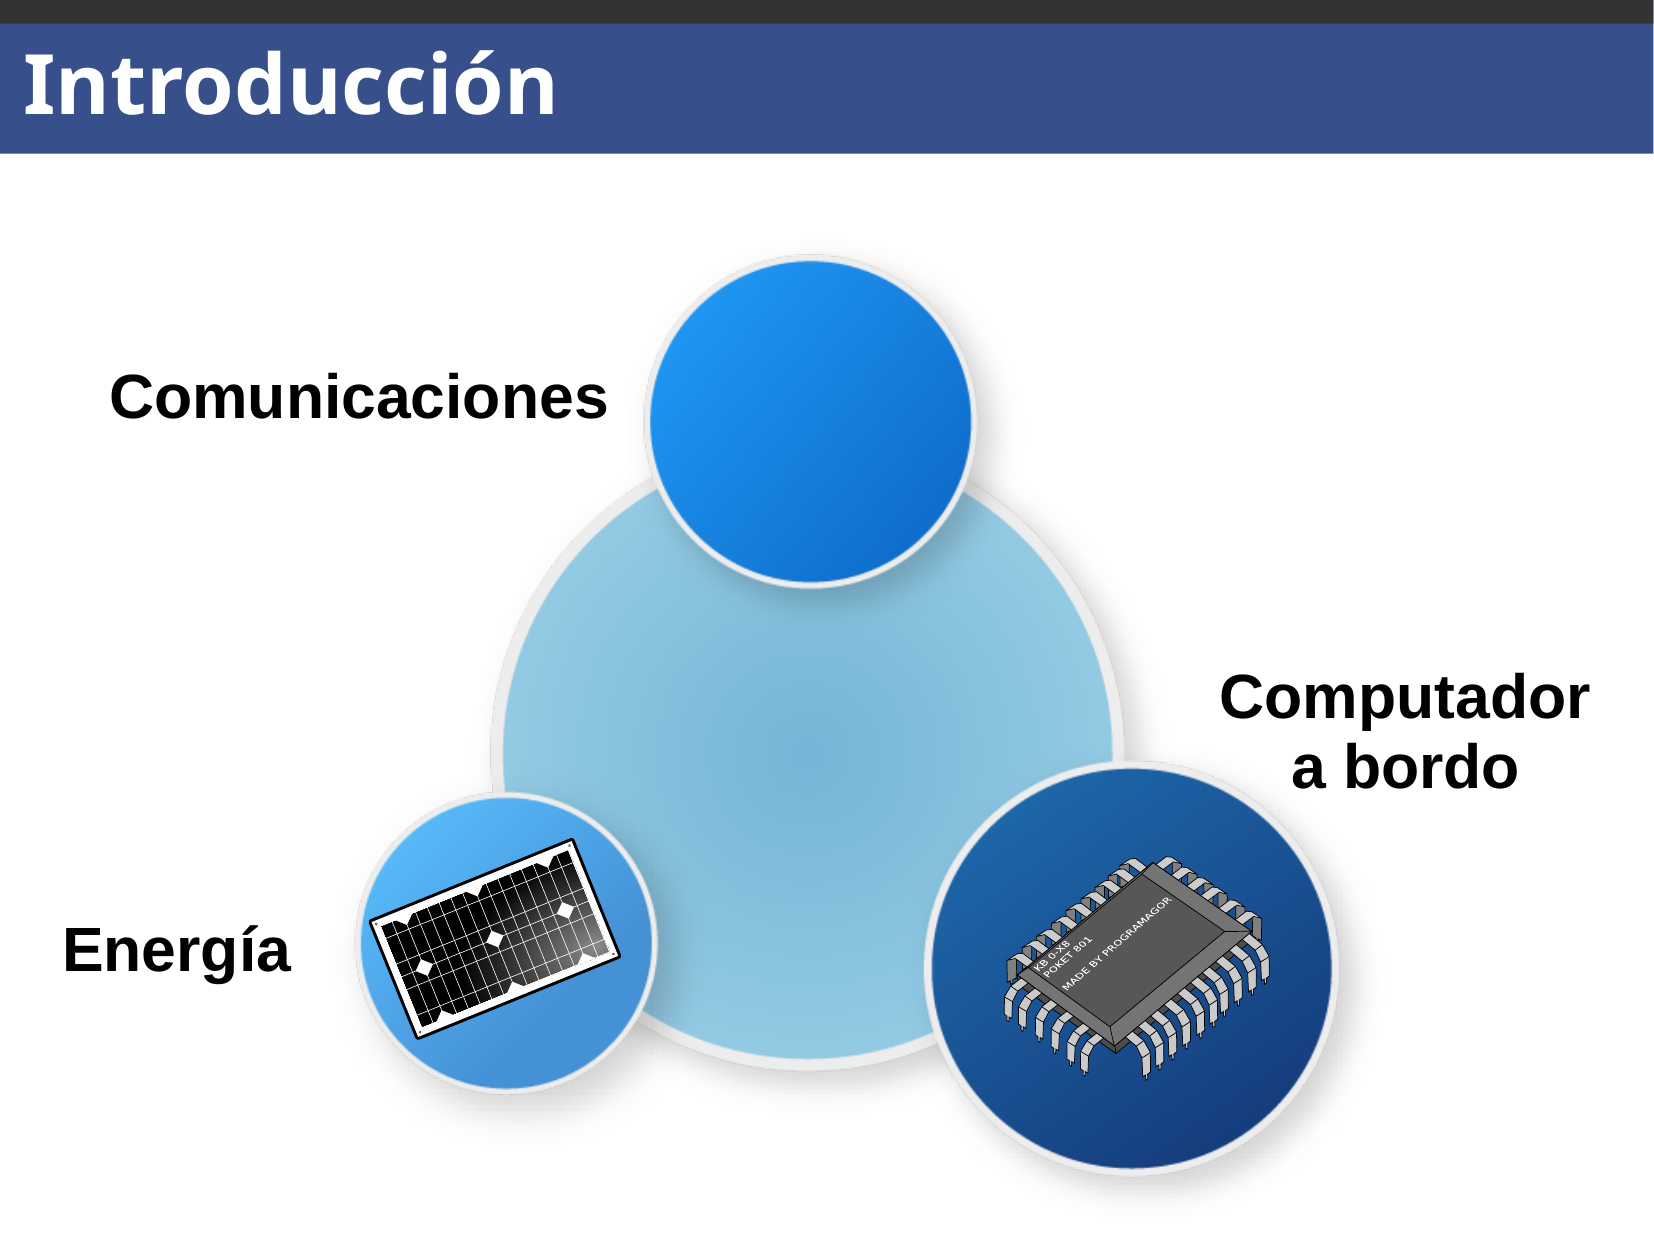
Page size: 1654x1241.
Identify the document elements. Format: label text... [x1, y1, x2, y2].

picture [219, 136, 1512, 1241]
text_box Energía [47, 907, 307, 993]
text_box Comunicaciones [94, 354, 625, 439]
title Introducción [23, 17, 1630, 148]
text_box Computador a bordo [1204, 655, 1607, 810]
